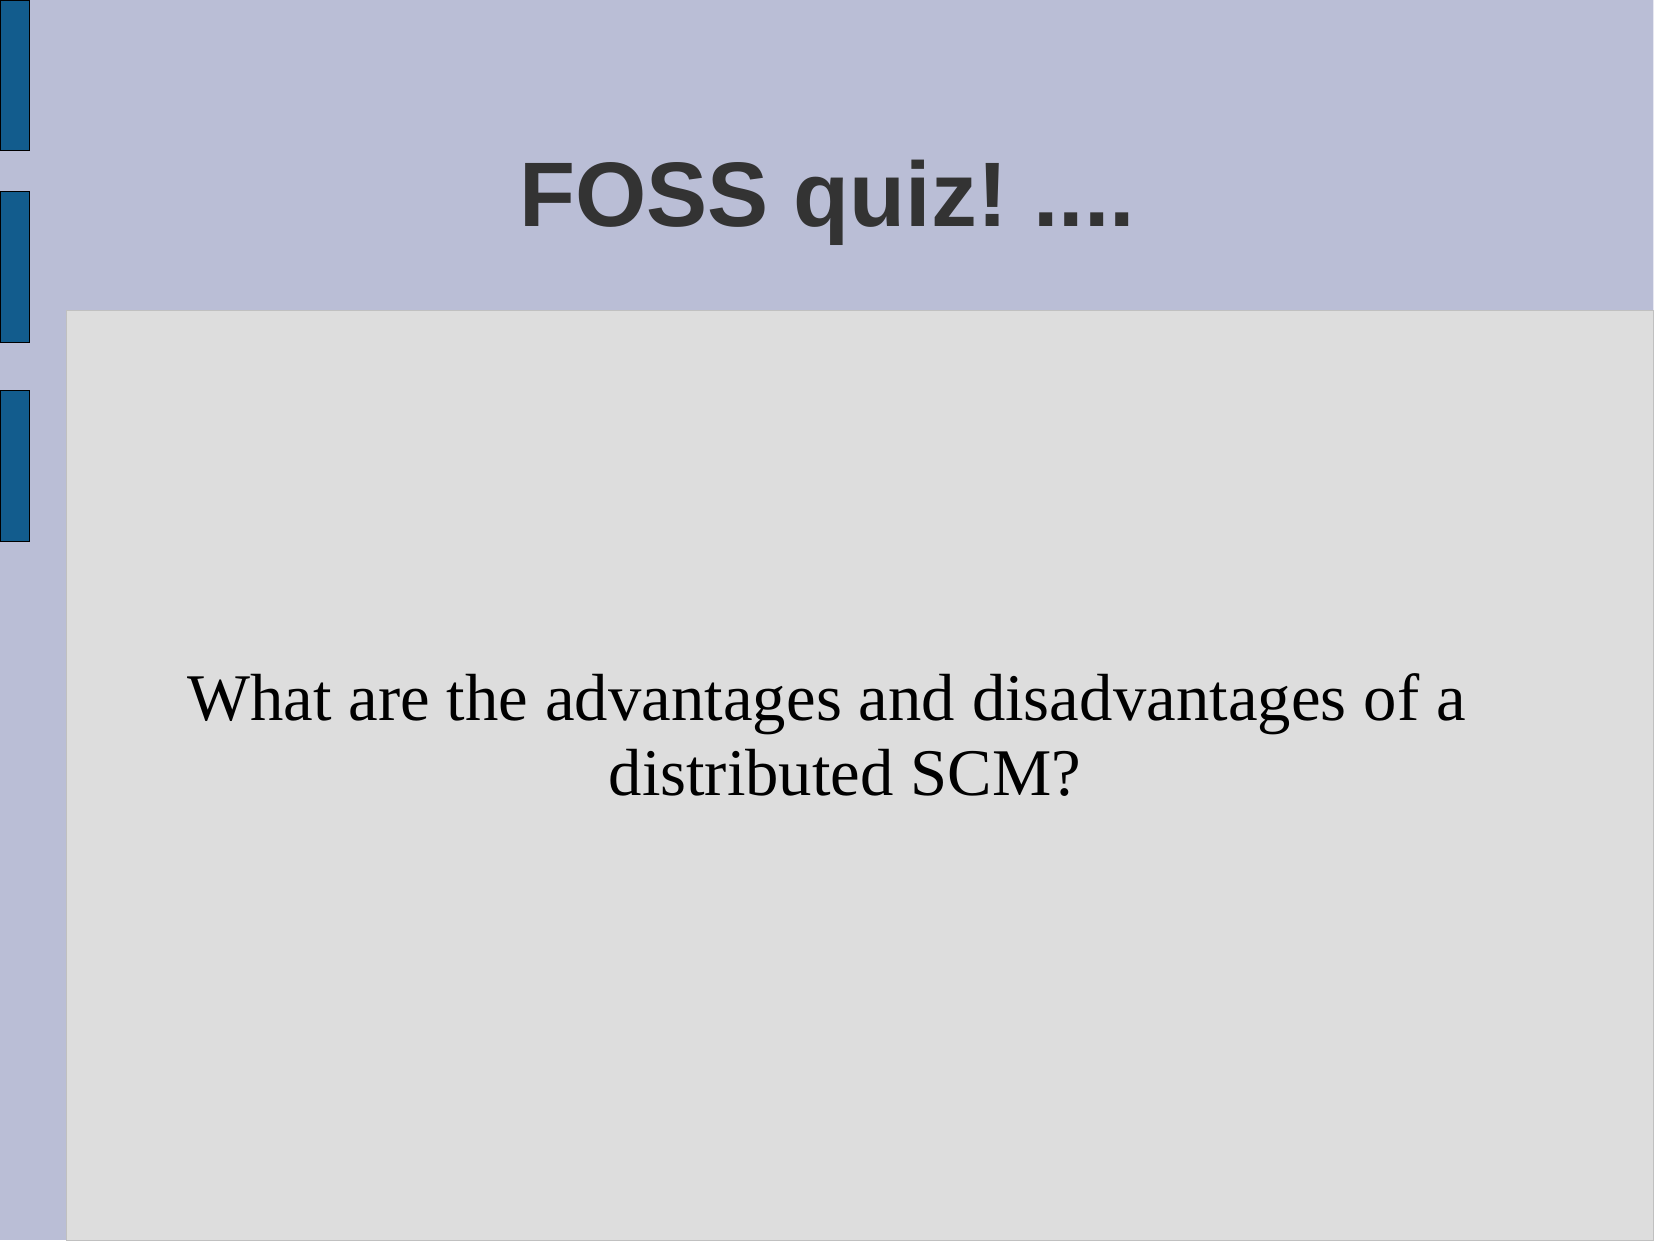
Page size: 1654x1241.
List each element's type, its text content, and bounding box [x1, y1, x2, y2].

title FOSS quiz! .... [121, 98, 1534, 291]
subtitle What are the advantages and disadvantages of a distributed SCM? [121, 352, 1534, 1119]
